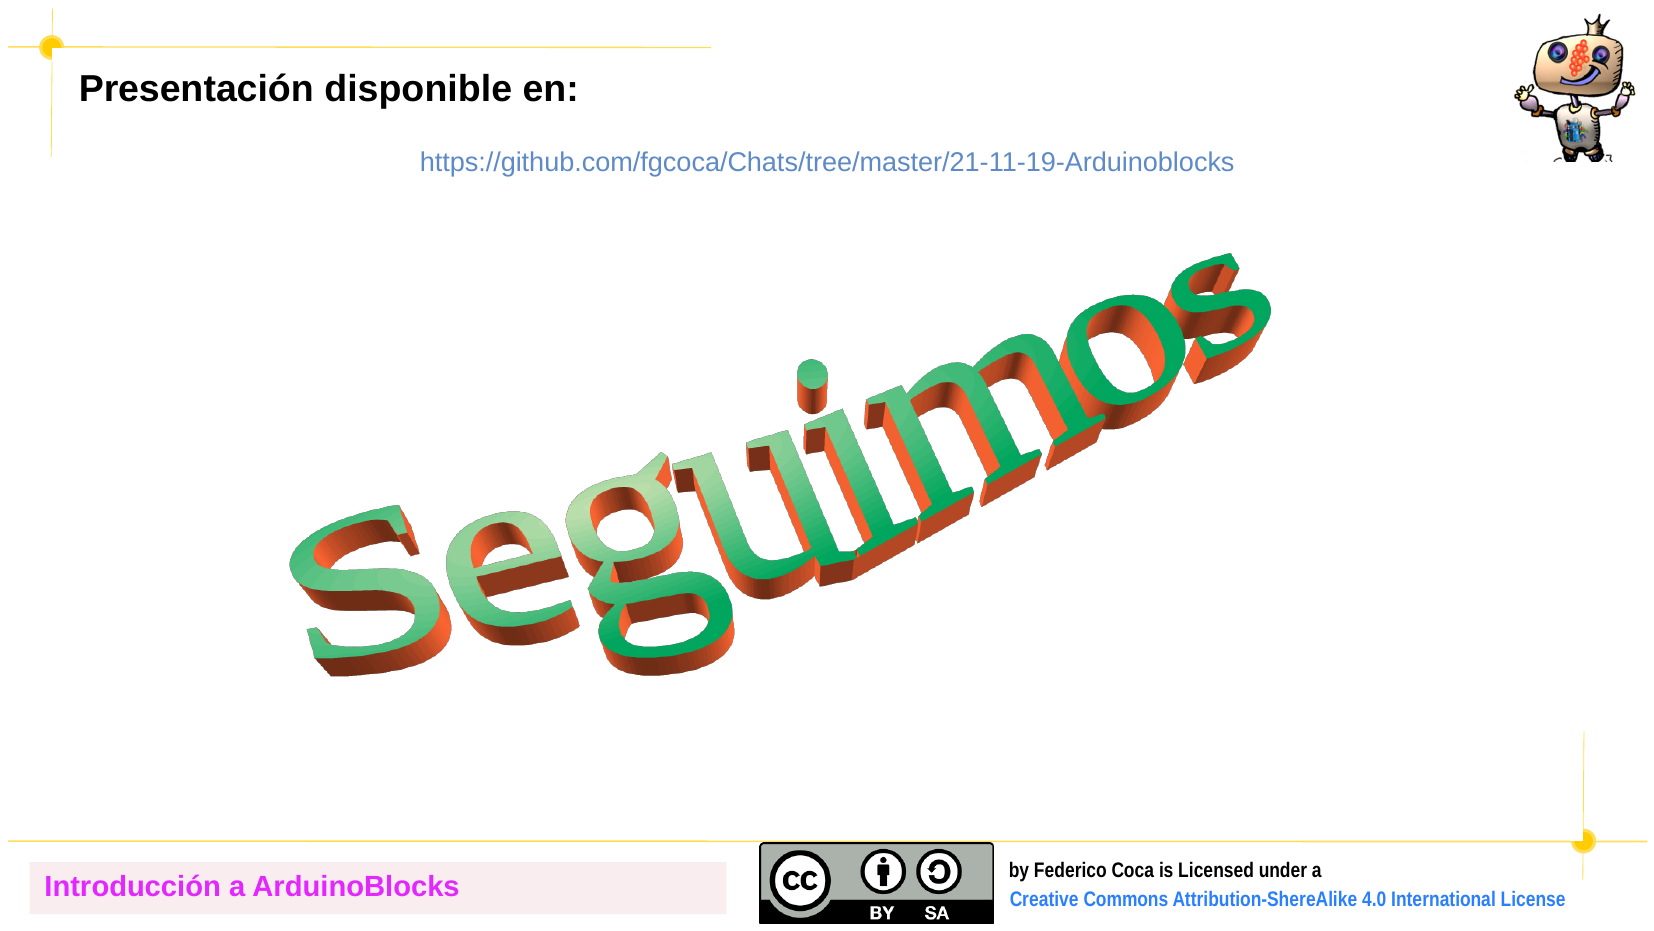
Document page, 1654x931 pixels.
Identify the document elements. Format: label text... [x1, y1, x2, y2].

text_box https://github.com/fgcoca/Chats/tree/master/21-11-19-Arduinoblocks [361, 139, 1292, 186]
picture [1510, 12, 1649, 162]
text_box Introducción a ArduinoBlocks [29, 862, 727, 915]
text_box Presentación disponible en: [63, 59, 1411, 131]
